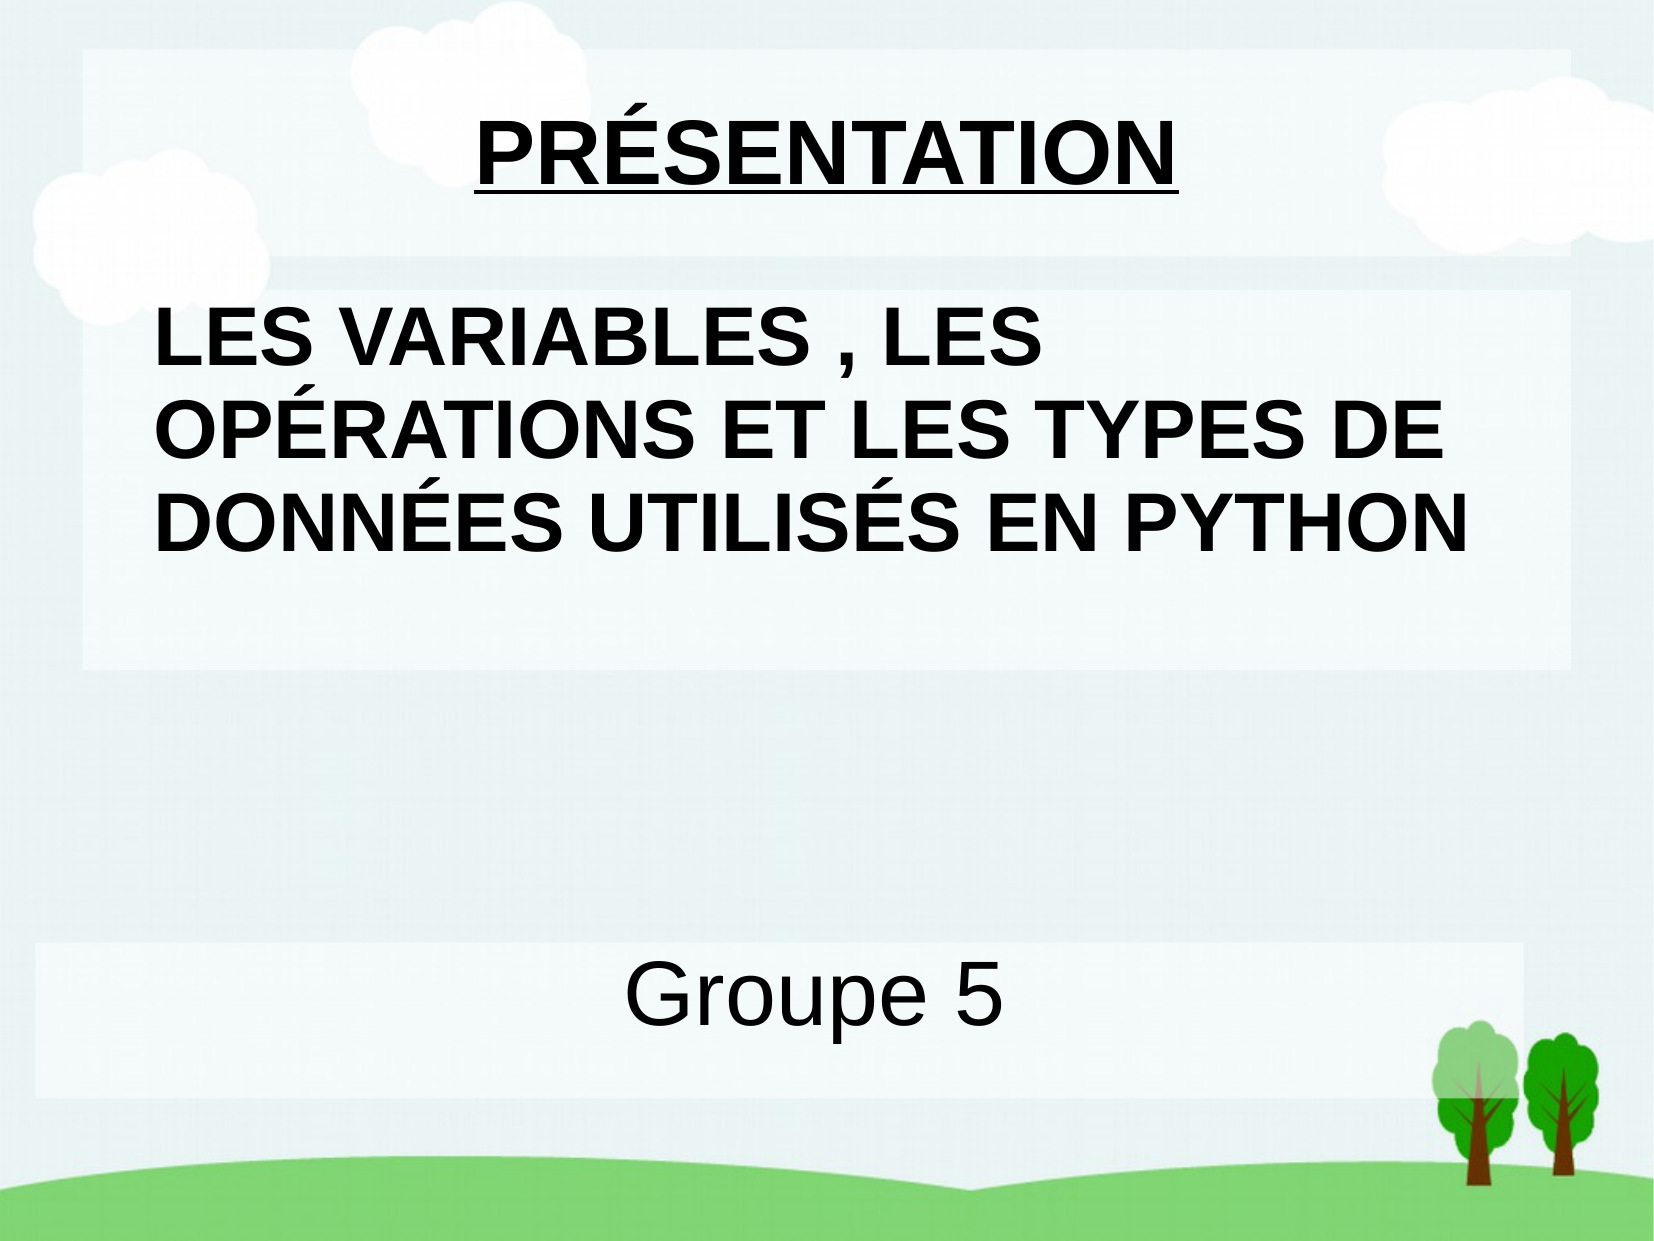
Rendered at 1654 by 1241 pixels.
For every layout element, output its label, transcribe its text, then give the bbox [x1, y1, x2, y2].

list LES VARIABLES , LES OPÉRATIONS ET LES TYPES DE DONNÉES UTILISÉS EN PYTHON [82, 290, 1571, 671]
title PRÉSENTATION [82, 49, 1571, 257]
picture [0, 0, 1654, 1241]
list Groupe 5 [35, 942, 1524, 1099]
